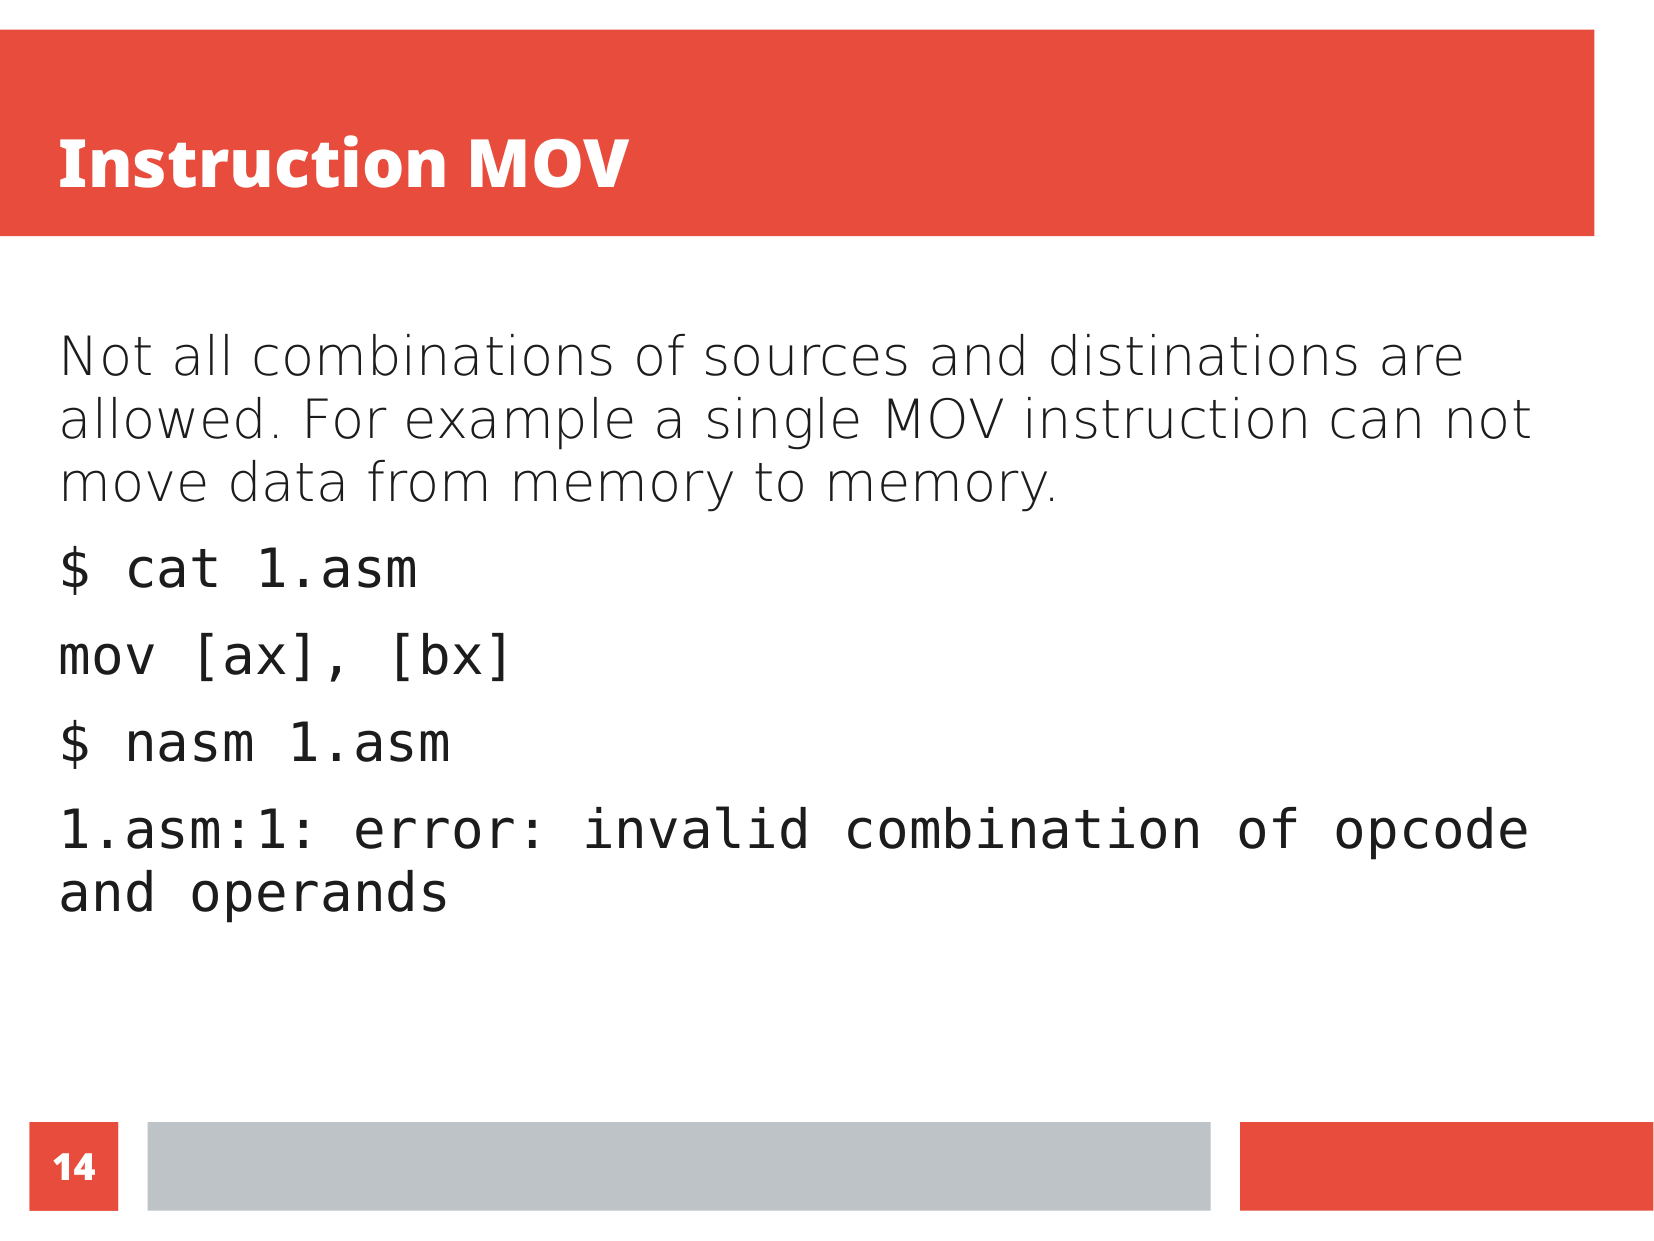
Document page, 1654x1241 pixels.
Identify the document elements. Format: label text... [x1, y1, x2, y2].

title Instruction MOV [59, 59, 1595, 207]
list Not all combinations of sources and distinations are allowed. For example a single MOV instruction can not move data from memory to memory. $ cat 1.asm mov [ax], [bx] $ nasm 1.asm 1.asm:1: error: invalid combination of opcode and operands [59, 324, 1565, 1093]
